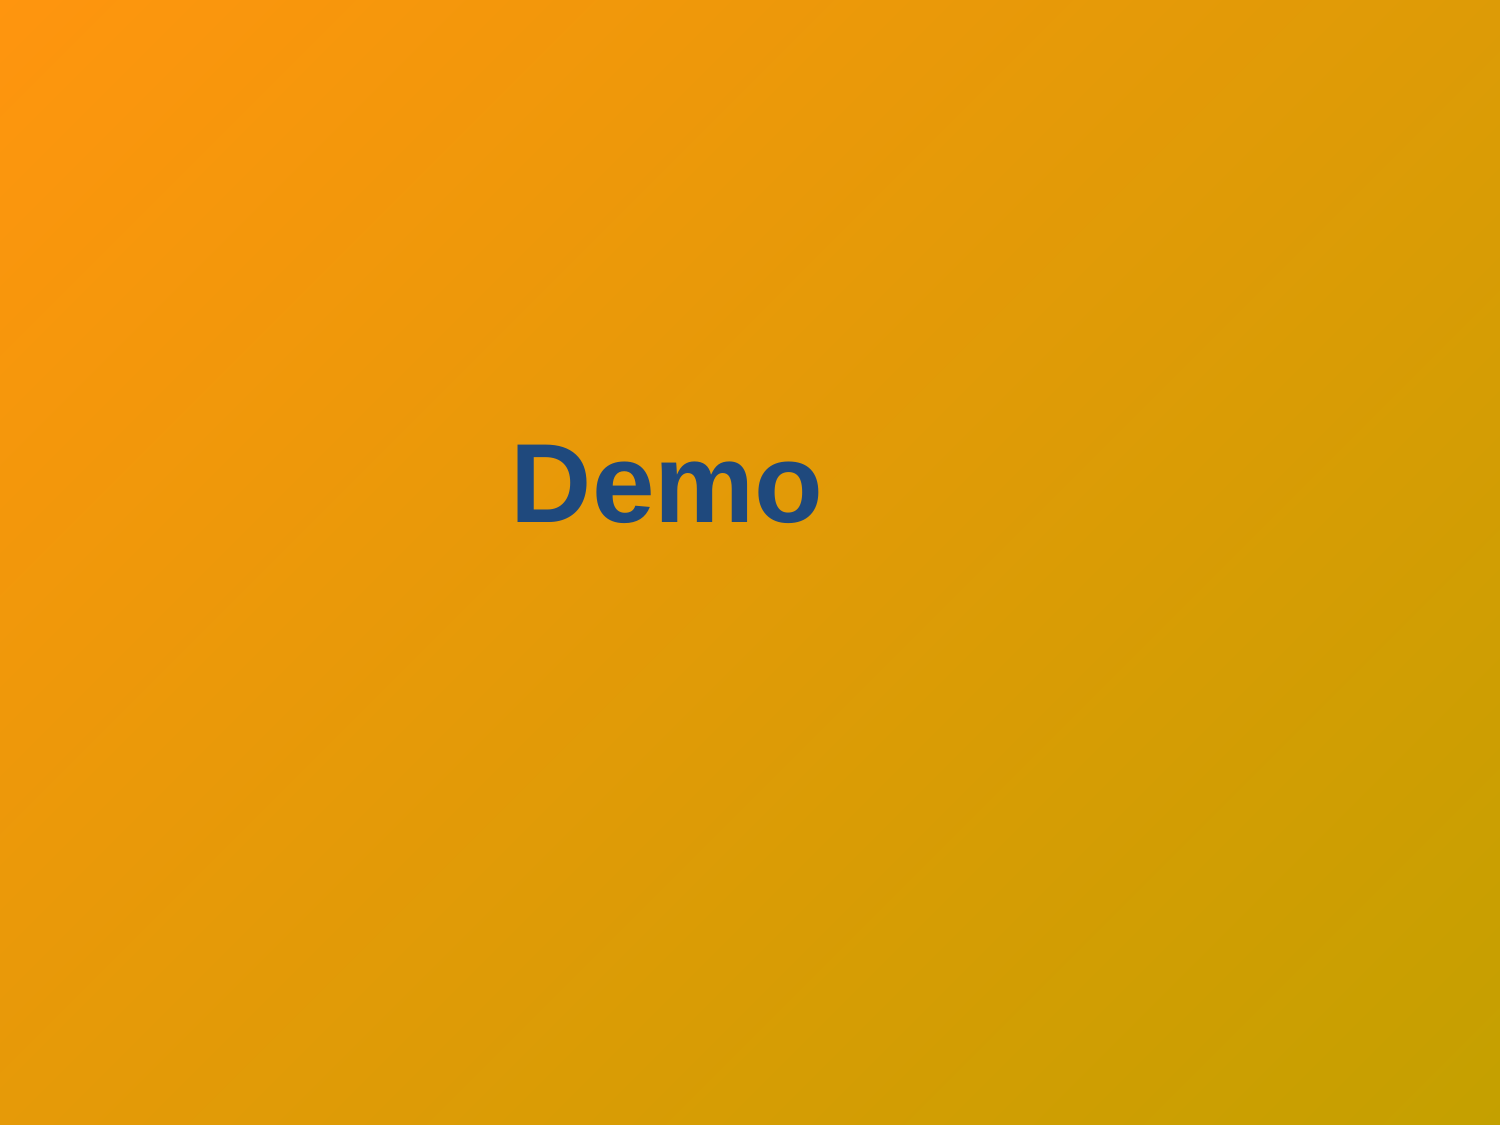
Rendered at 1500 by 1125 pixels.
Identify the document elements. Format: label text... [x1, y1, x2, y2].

text_box Demo [496, 413, 922, 662]
